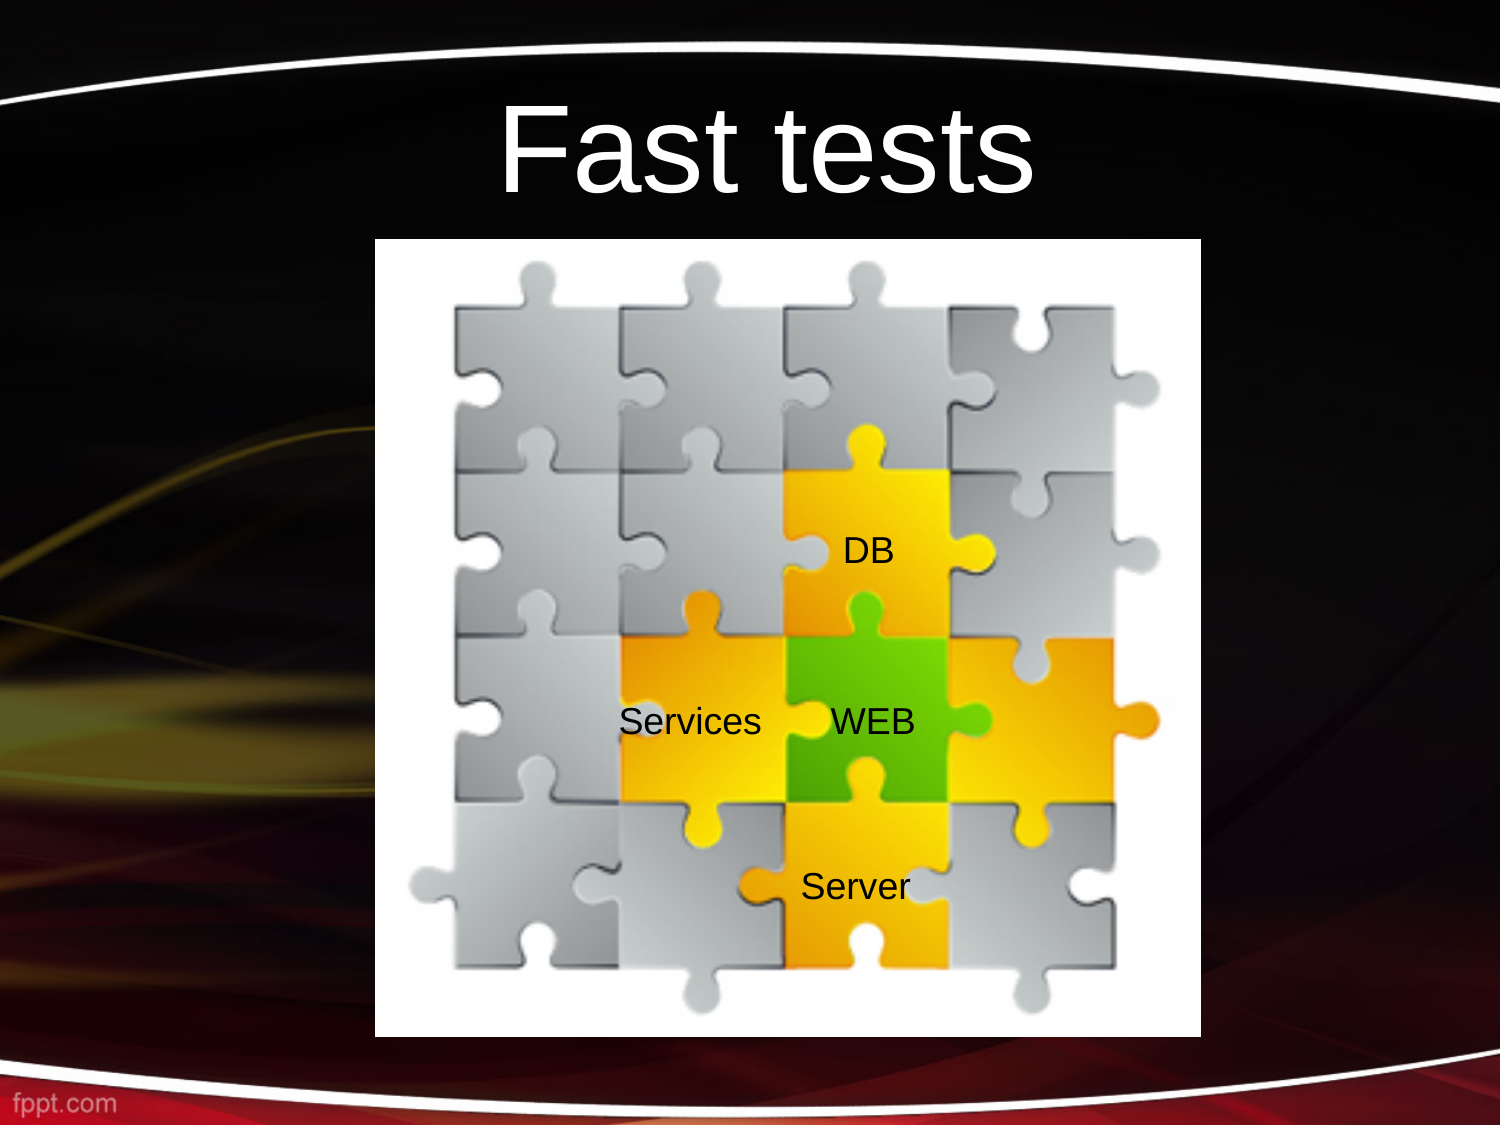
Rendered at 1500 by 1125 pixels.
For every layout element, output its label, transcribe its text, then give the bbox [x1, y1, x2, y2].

text_box Services [603, 690, 789, 750]
text_box WEB [815, 690, 932, 750]
picture [0, 0, 1500, 1125]
text_box DB [828, 519, 910, 579]
list Fast tests [250, 59, 1228, 225]
text_box Server [785, 855, 947, 915]
